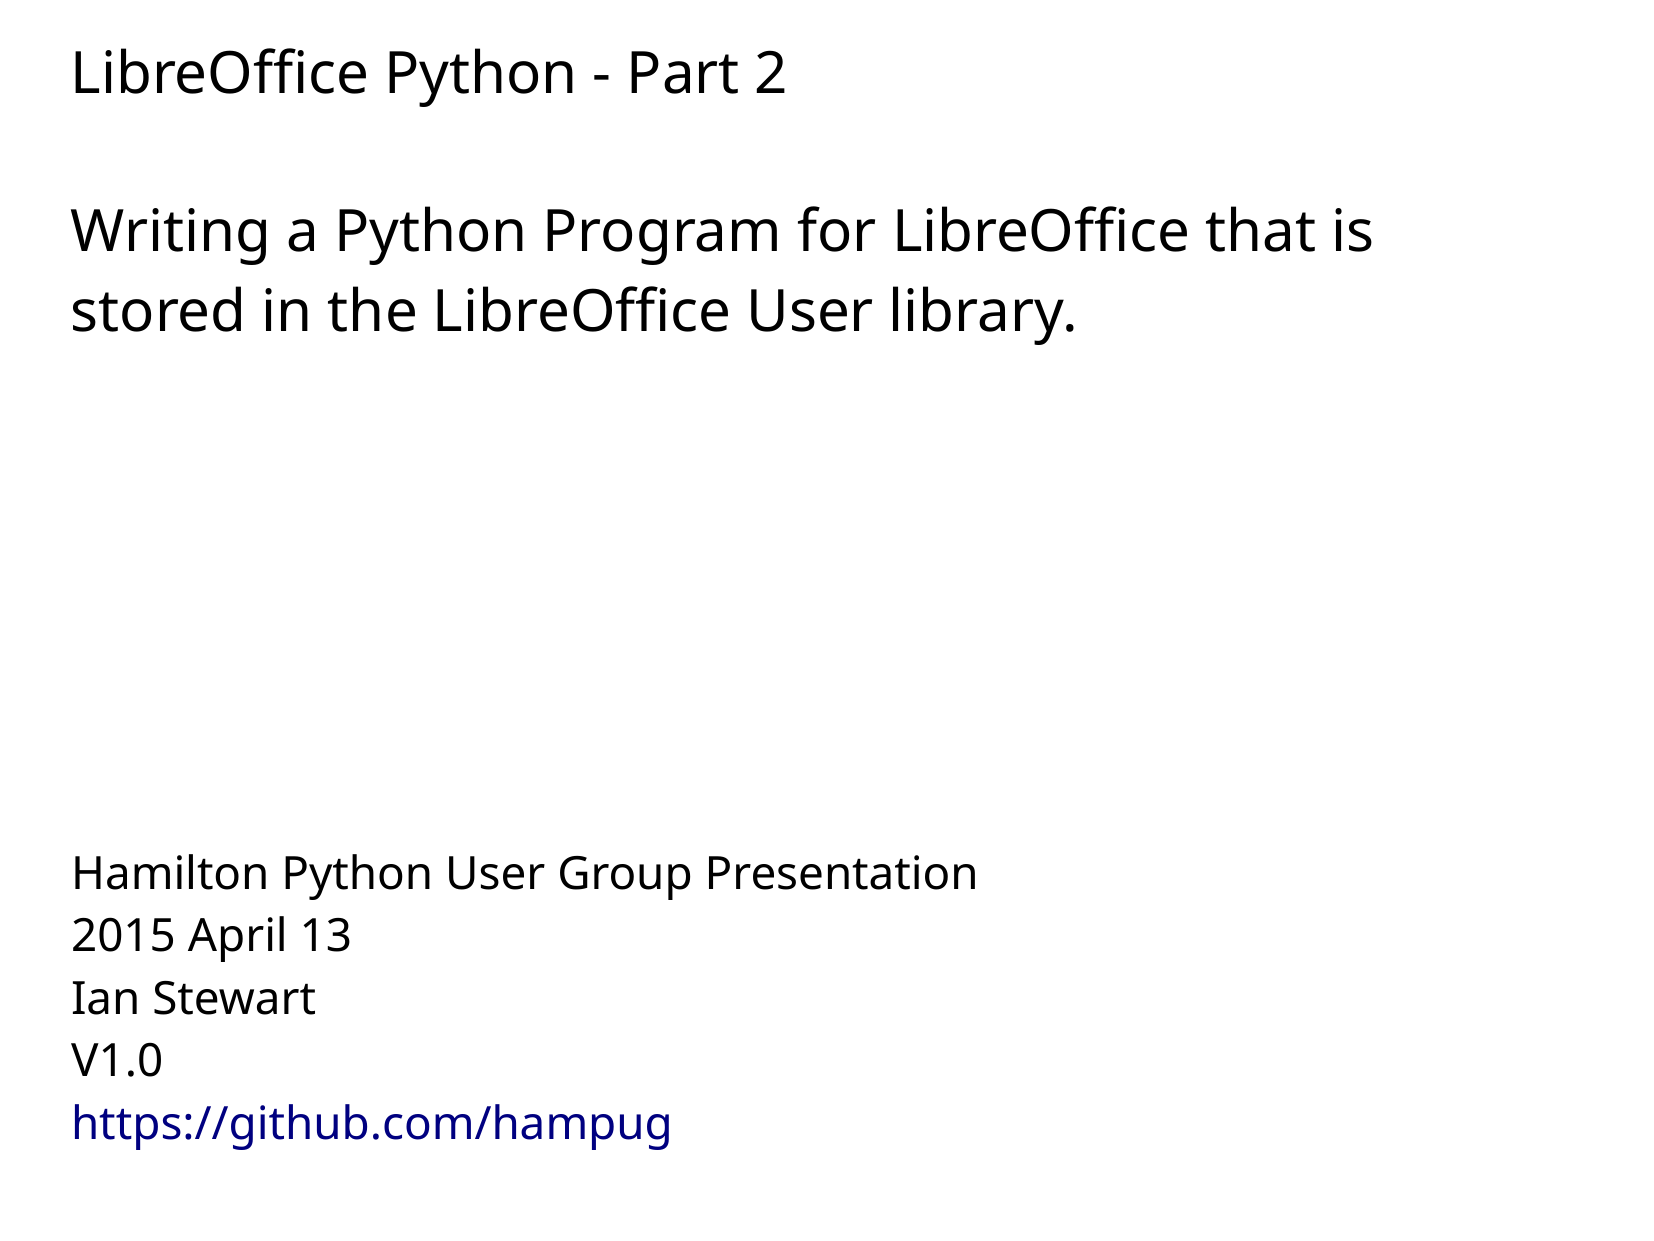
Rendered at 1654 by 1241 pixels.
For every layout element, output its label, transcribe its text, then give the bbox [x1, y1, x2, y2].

title LibreOffice Python - Part 2 Writing a Python Program for LibreOffice that is stored in the LibreOffice User library. [70, 60, 1560, 318]
text_box Hamilton Python User Group Presentation 2015 April 13 Ian Stewart V1.0 https://github.com/hampug [70, 876, 1560, 1180]
